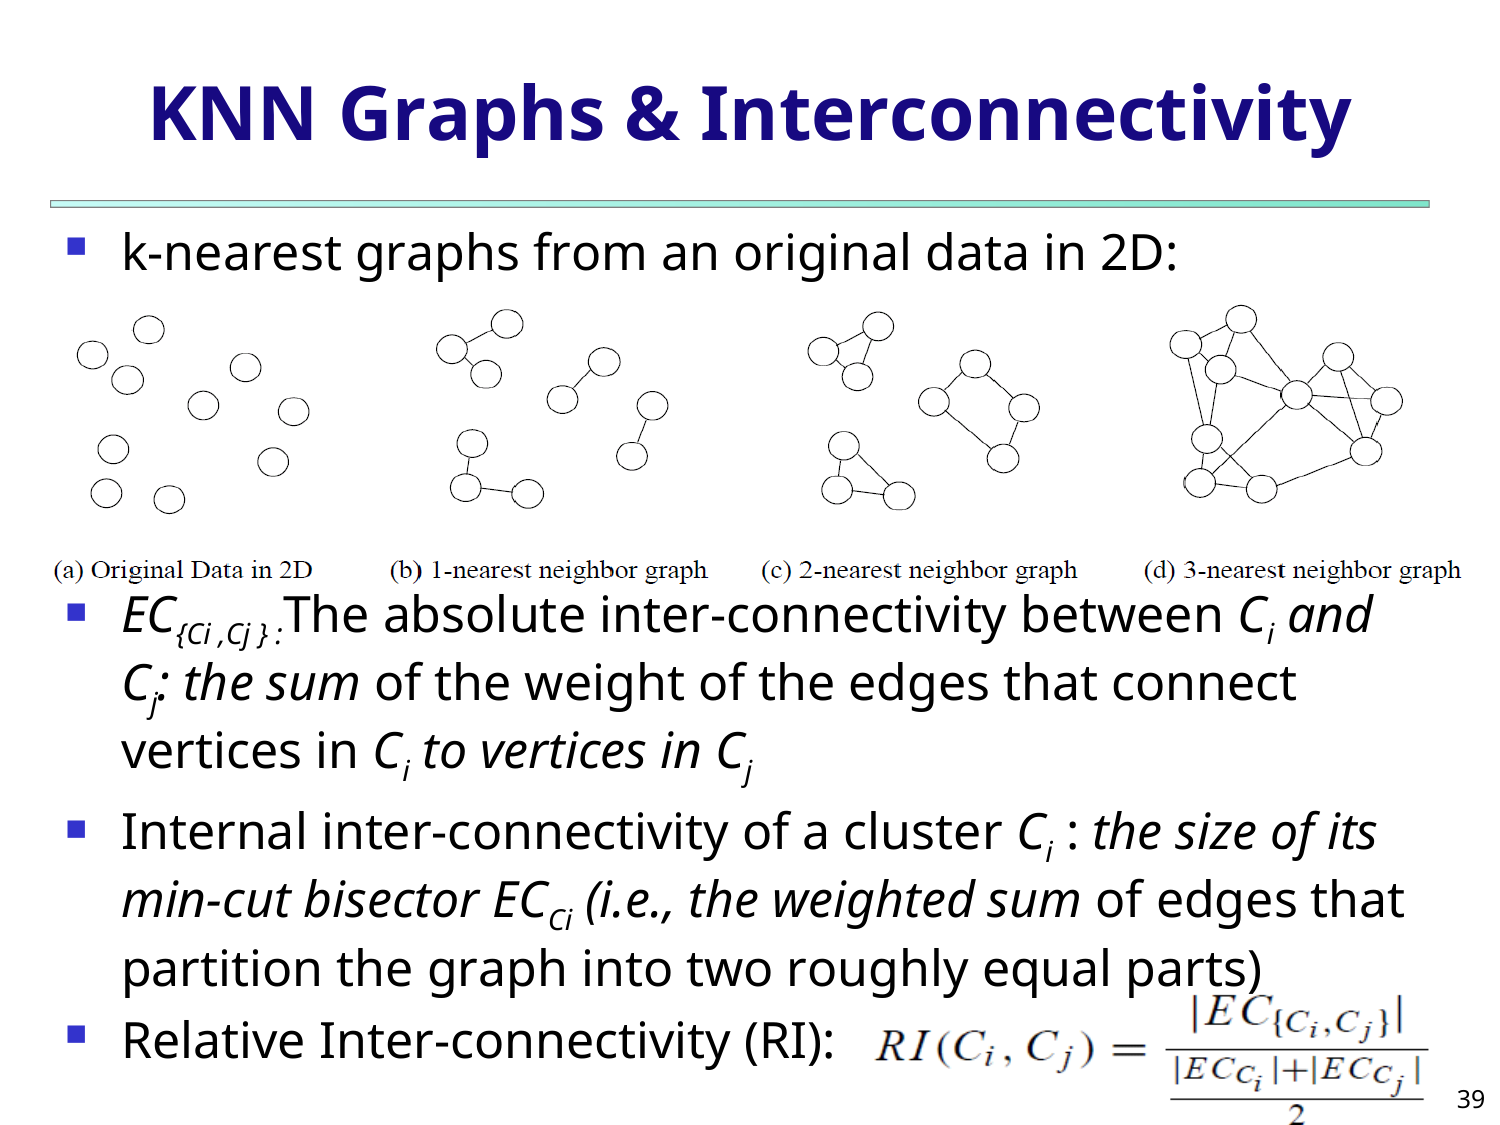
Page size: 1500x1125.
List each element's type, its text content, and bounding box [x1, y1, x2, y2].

list k-nearest graphs from an original data in 2D: EC{Ci ,Cj } :The absolute inter-connectivity between Ci and Cj: the sum of the weight of the edges that connect vertices in Ci to vertices in Cj Internal inter-connectivity of a cluster Ci : the size of its min-cut bisector ECCi (i.e., the weighted sum of edges that partition the graph into two roughly equal parts) Relative Inter-connectivity (RI): [50, 212, 1450, 287]
title KNN Graphs & Interconnectivity [0, 57, 1500, 163]
picture [37, 287, 1473, 588]
list k-nearest graphs from an original data in 2D: EC{Ci ,Cj } :The absolute inter-connectivity between Ci and Cj: the sum of the weight of the edges that connect vertices in Ci to vertices in Cj Internal inter-connectivity of a cluster Ci : the size of its min-cut bisector ECCi (i.e., the weighted sum of edges that partition the graph into two roughly equal parts) Relative Inter-connectivity (RI): [50, 588, 1450, 1125]
text_box 18 [1187, 1062, 1500, 1125]
